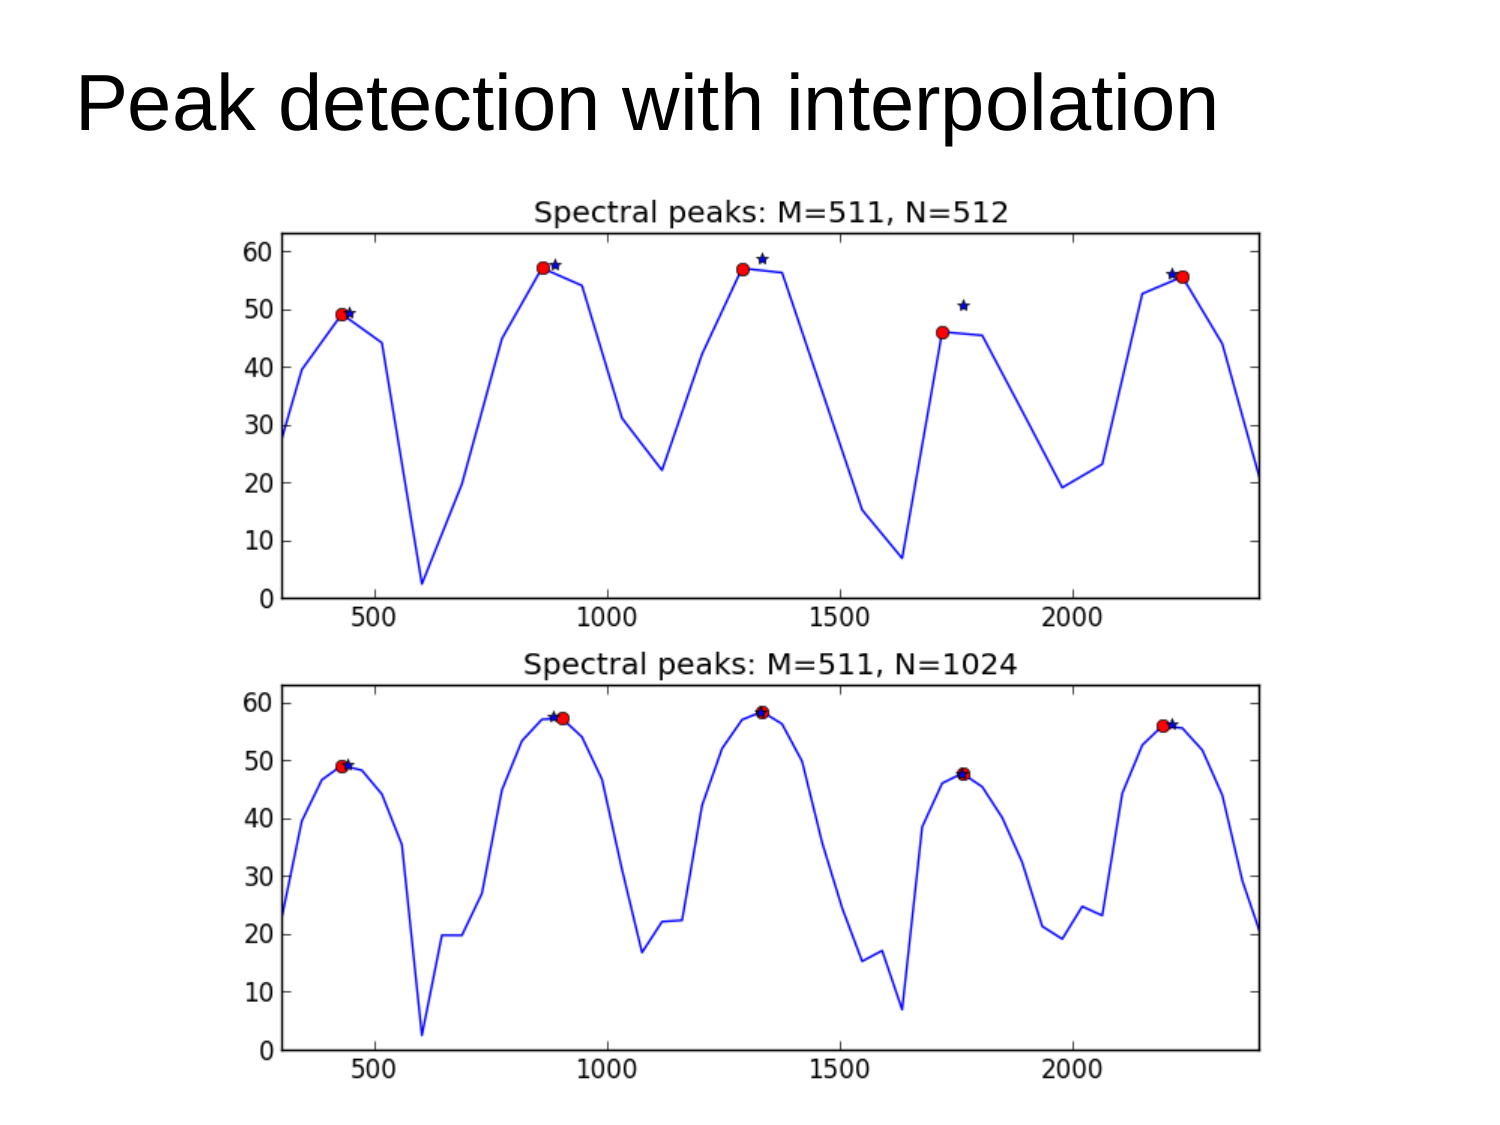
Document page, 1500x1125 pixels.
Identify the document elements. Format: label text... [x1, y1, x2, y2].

picture [124, 198, 1385, 1125]
title Peak detection with interpolation [75, 9, 1425, 198]
